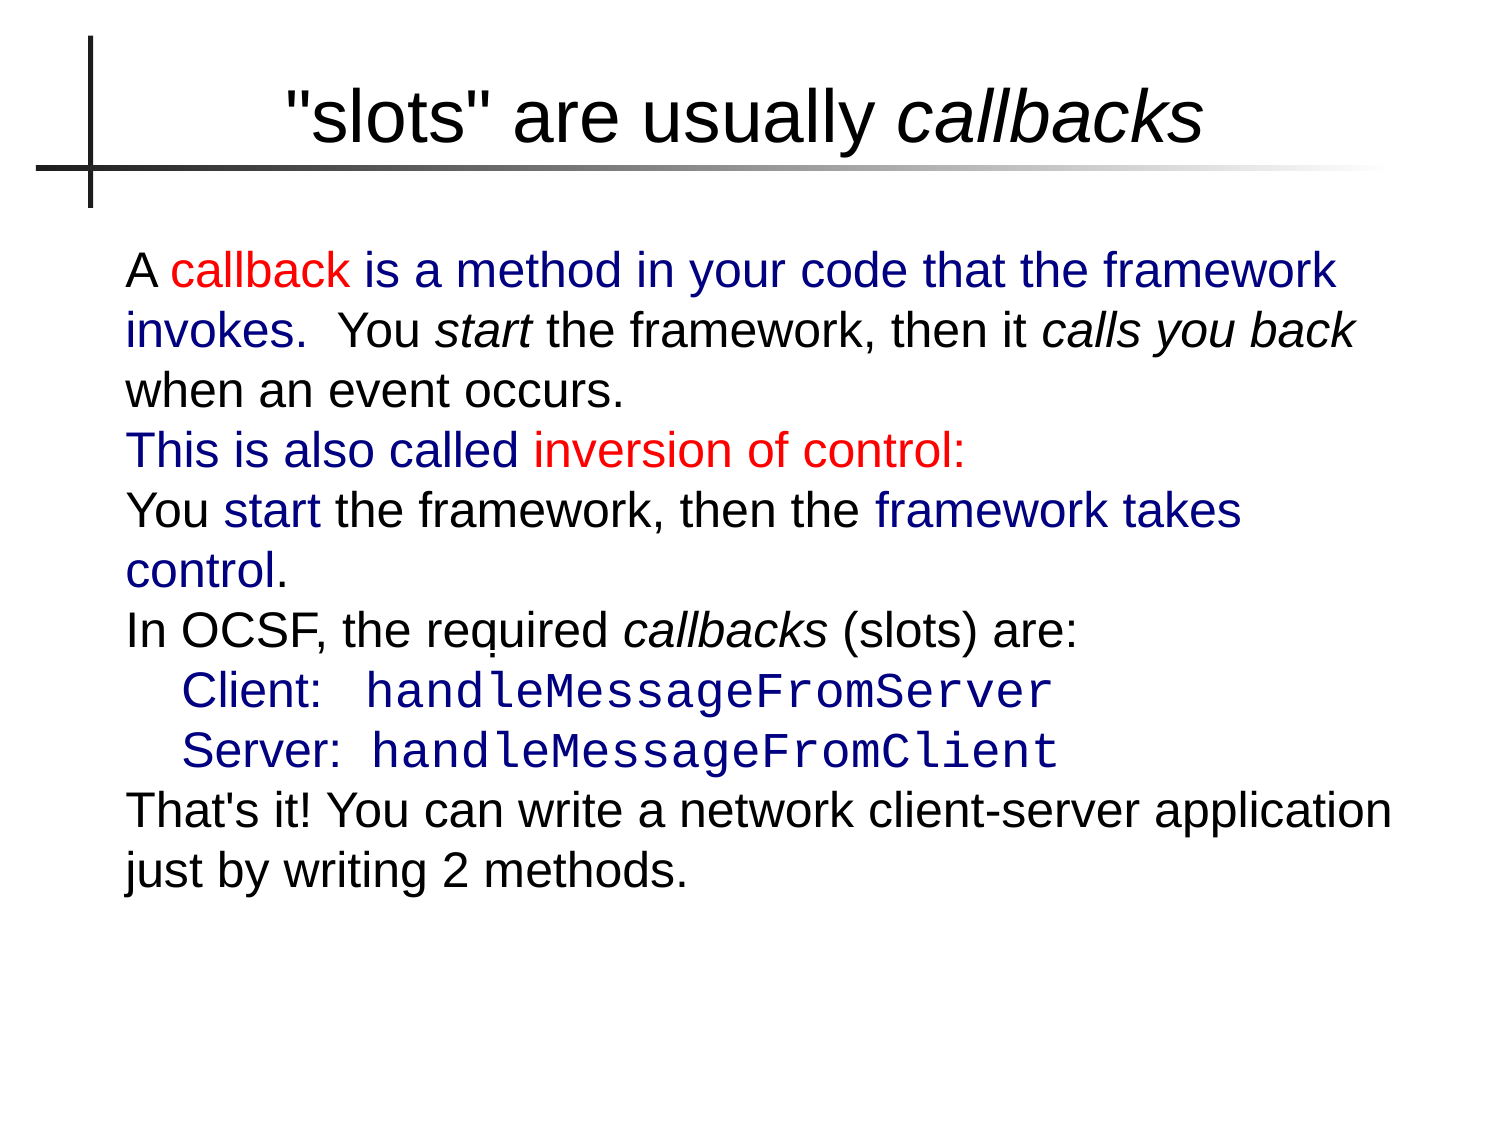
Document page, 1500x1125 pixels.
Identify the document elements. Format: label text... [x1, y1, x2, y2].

text_box "slots" are usually callbacks [95, 23, 1395, 165]
text_box A callback is a method in your code that the framework invokes. You start the framework, then it calls you back when an event occurs. This is also called inversion of control: You start the framework, then the framework takes control. In OCSF, the required callbacks (slots) are: Client: handleMessageFromServer Server: handleMessageFromClient That's it! You can write a network client-server application just by writing 2 methods. [110, 229, 1410, 1020]
